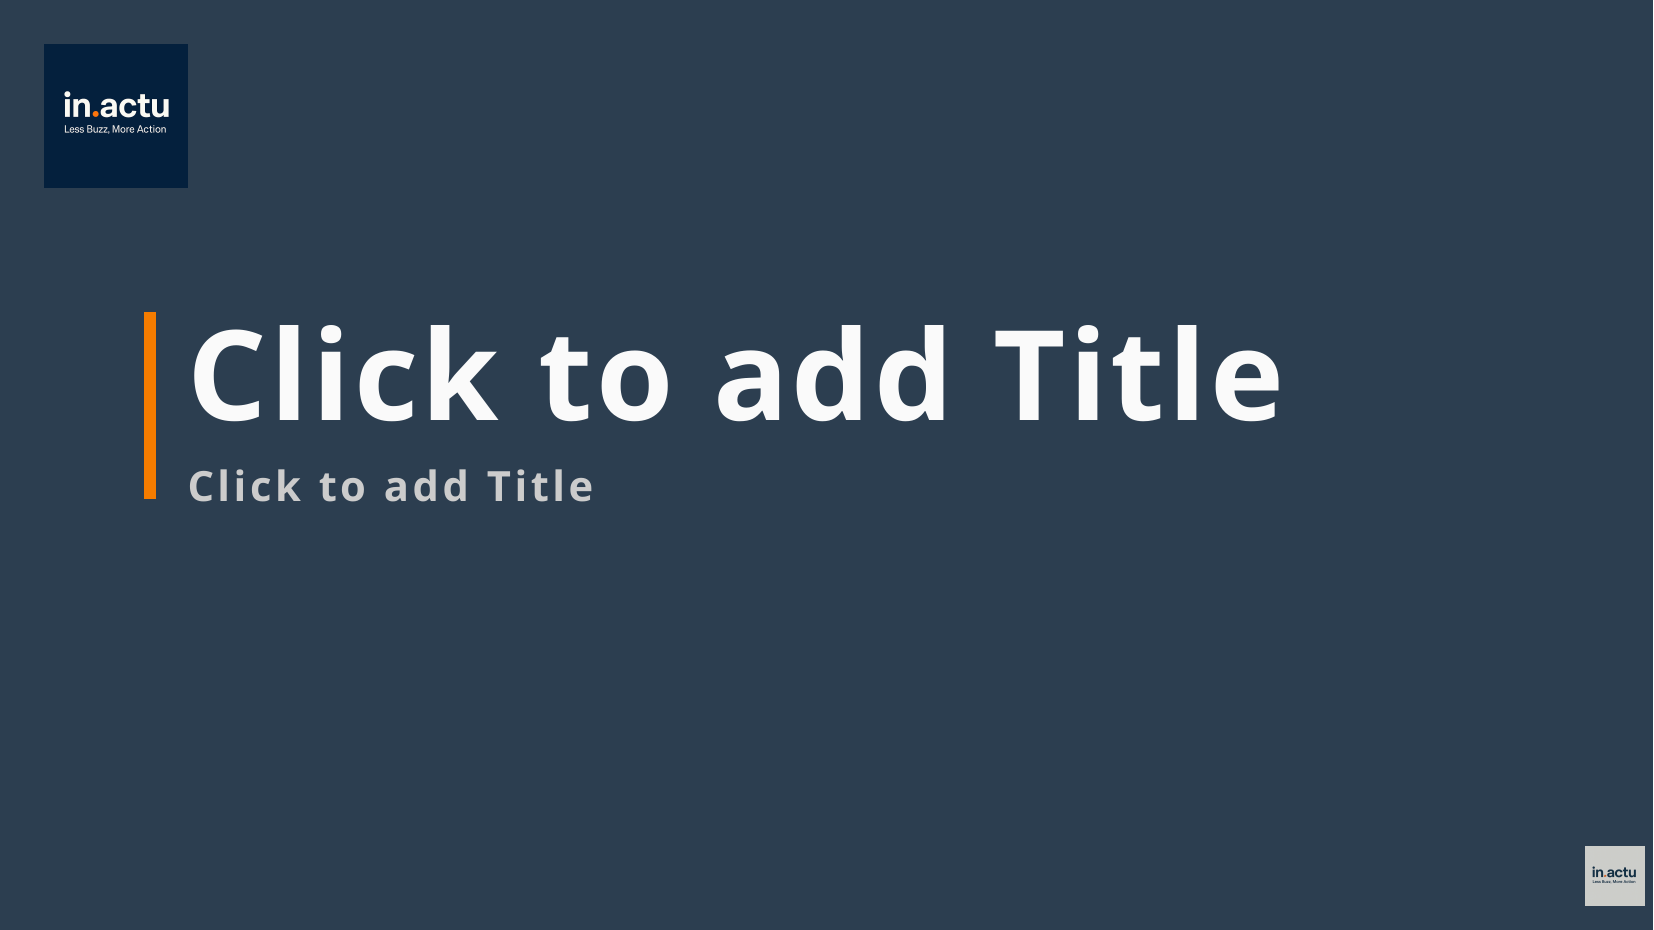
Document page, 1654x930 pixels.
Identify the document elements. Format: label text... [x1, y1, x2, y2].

title Click to add Title [187, 444, 1313, 526]
picture [44, 44, 188, 188]
title Click to add Title [187, 196, 1613, 549]
picture [1585, 846, 1645, 906]
